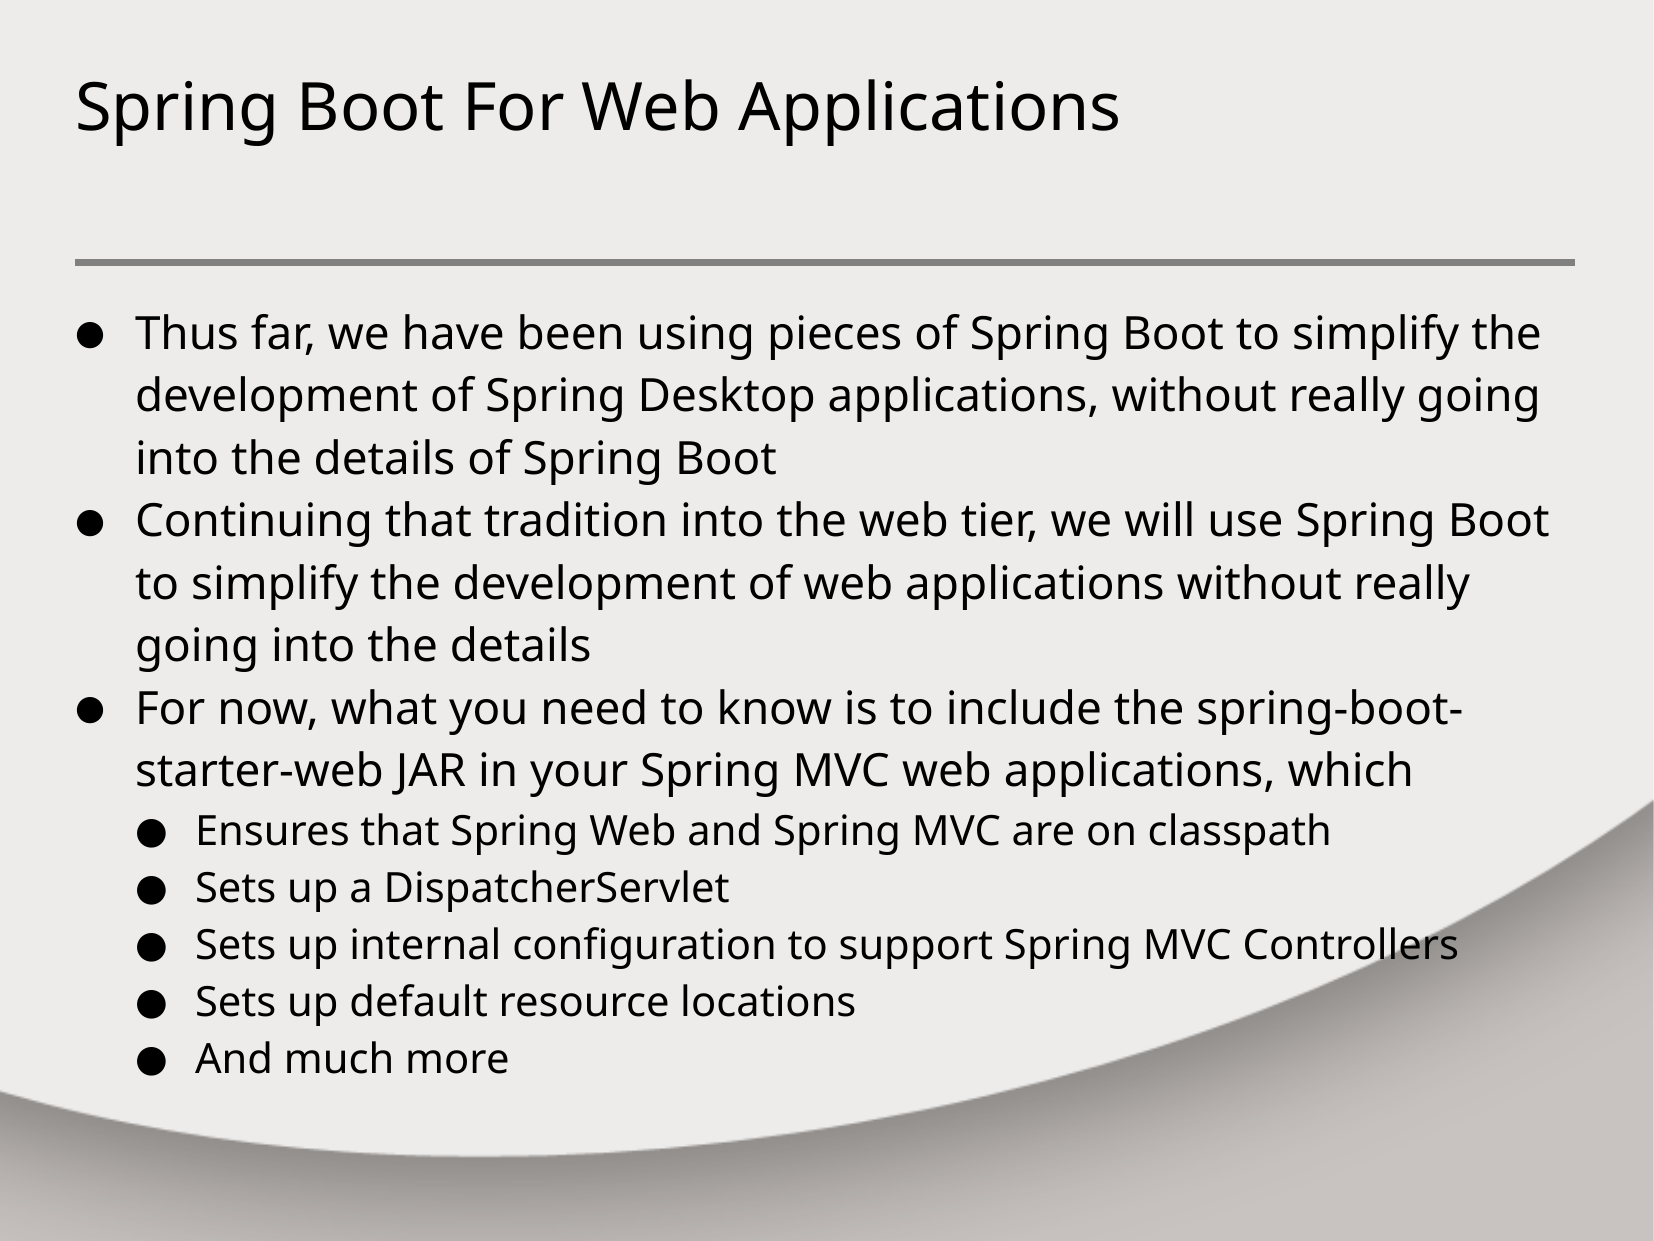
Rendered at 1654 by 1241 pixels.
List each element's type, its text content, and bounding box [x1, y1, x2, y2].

picture [0, 0, 1654, 1241]
title Spring Boot For Web Applications [75, 75, 1576, 226]
list Thus far, we have been using pieces of Spring Boot to simplify the development of Spring Desktop applications, without really going into the details of Spring Boot Continuing that tradition into the web tier, we will use Spring Boot to simplify the development of web applications without really going into the details For now, what you need to know is to include the spring-boot-starter-web JAR in your Spring MVC web applications, which Ensures that Spring Web and Spring MVC are on classpath Sets up a DispatcherServlet Sets up internal configuration to support Spring MVC Controllers Sets up default resource locations And much more [75, 300, 1576, 1163]
